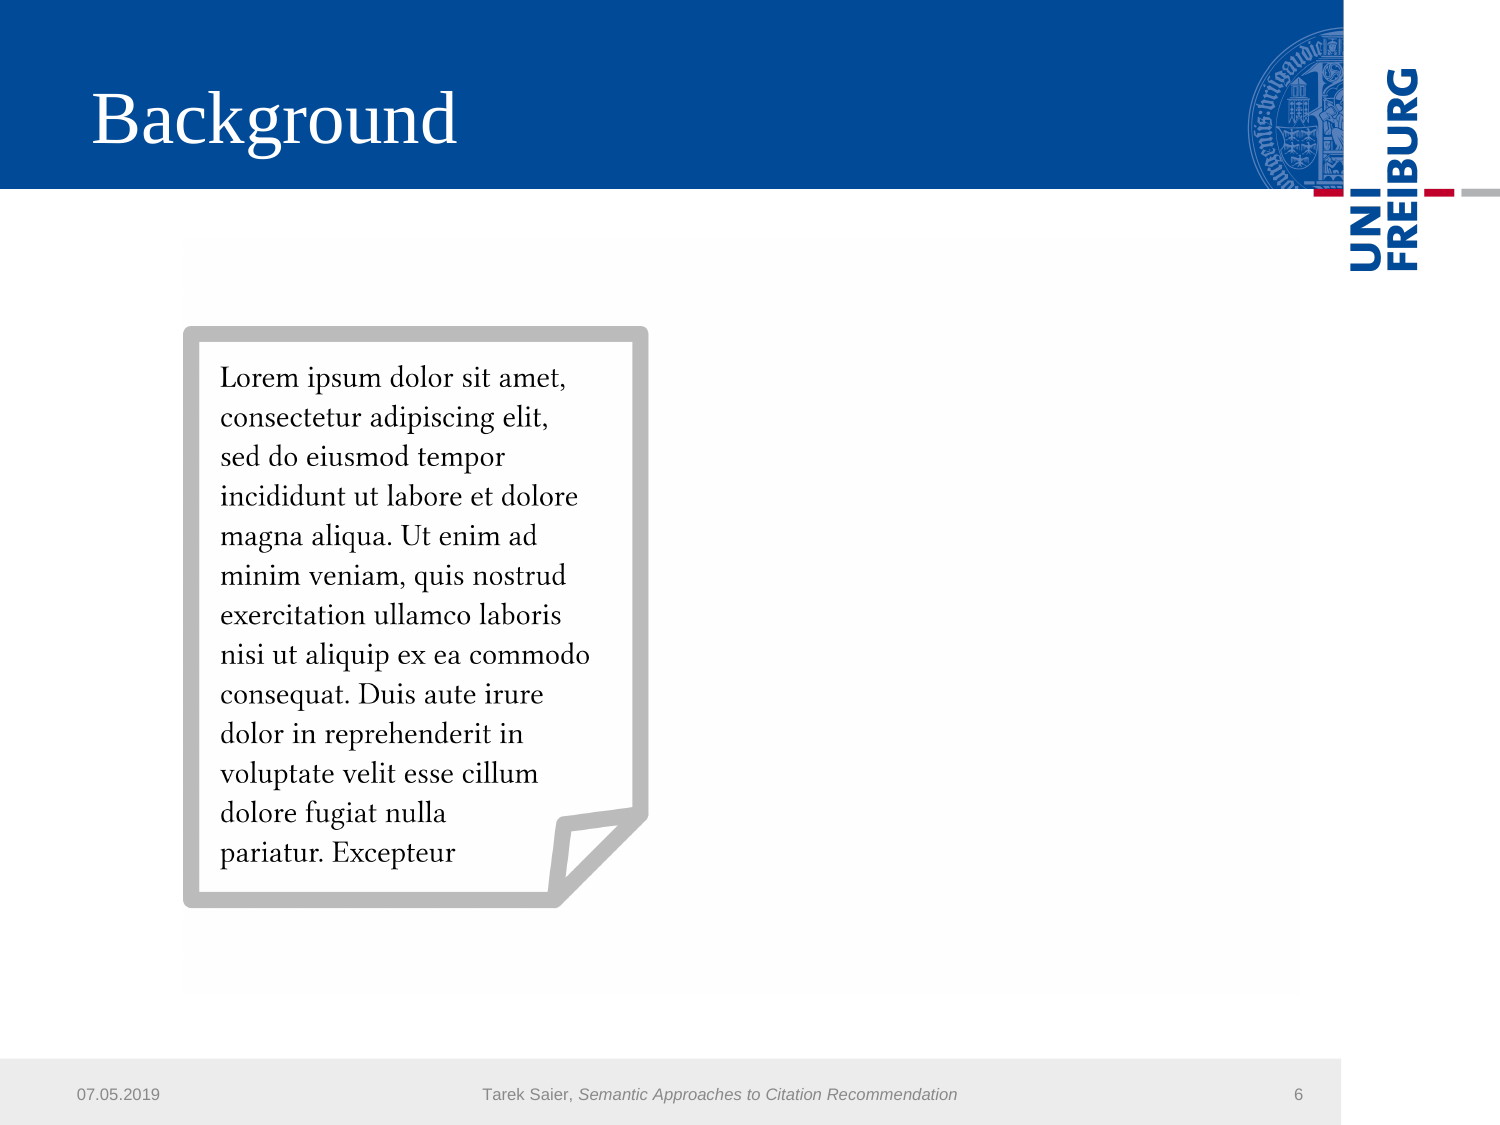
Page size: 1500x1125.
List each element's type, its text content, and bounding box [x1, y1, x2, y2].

title Background [76, 49, 1235, 178]
picture [0, 0, 1500, 995]
